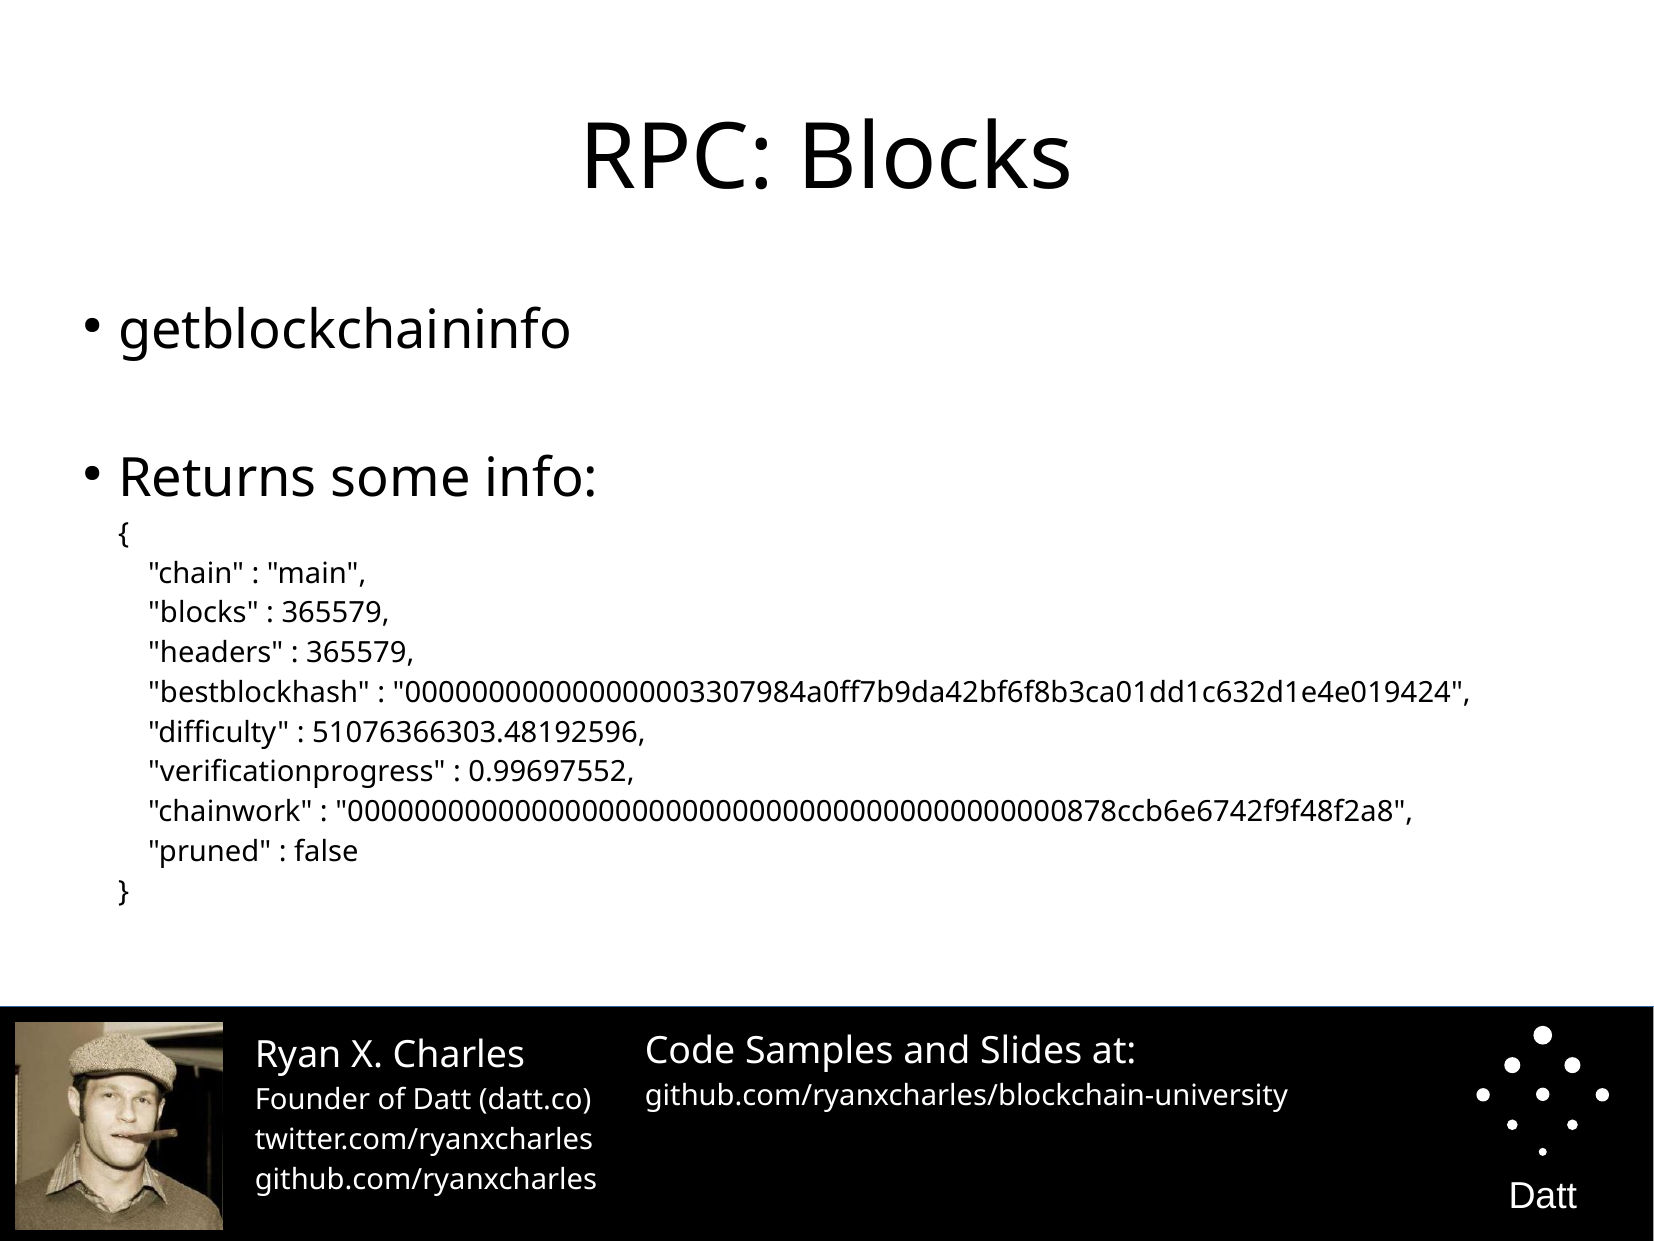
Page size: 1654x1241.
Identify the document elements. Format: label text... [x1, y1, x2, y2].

text_box Datt [1452, 1167, 1633, 1241]
text_box Code Samples and Slides at: github.com/ryanxcharles/blockchain-university [630, 1015, 1403, 1156]
text_box [0, 1006, 1654, 1241]
picture [15, 1022, 223, 1231]
subtitle getblockchaininfo Returns some info: { "chain" : "main", "blocks" : 365579, "headers" : 365579, "bestblockhash" : "000000000000000003307984a0ff7b9da42bf6f8b3ca01dd1c632d1e4e019424", "difficulty" : 51076366303.48192596, "verificationprogress" : 0.99697552, "chainwork" : "0000000000000000000000000000000000000000000878ccb6e6742f9f48f2a8", "pruned" : false } [82, 290, 1571, 1006]
text_box Ryan X. Charles Founder of Datt (datt.co) twitter.com/ryanxcharles github.com/ryanxcharles [240, 1020, 976, 1241]
title RPC: Blocks [82, 49, 1571, 257]
picture [1475, 1023, 1611, 1159]
